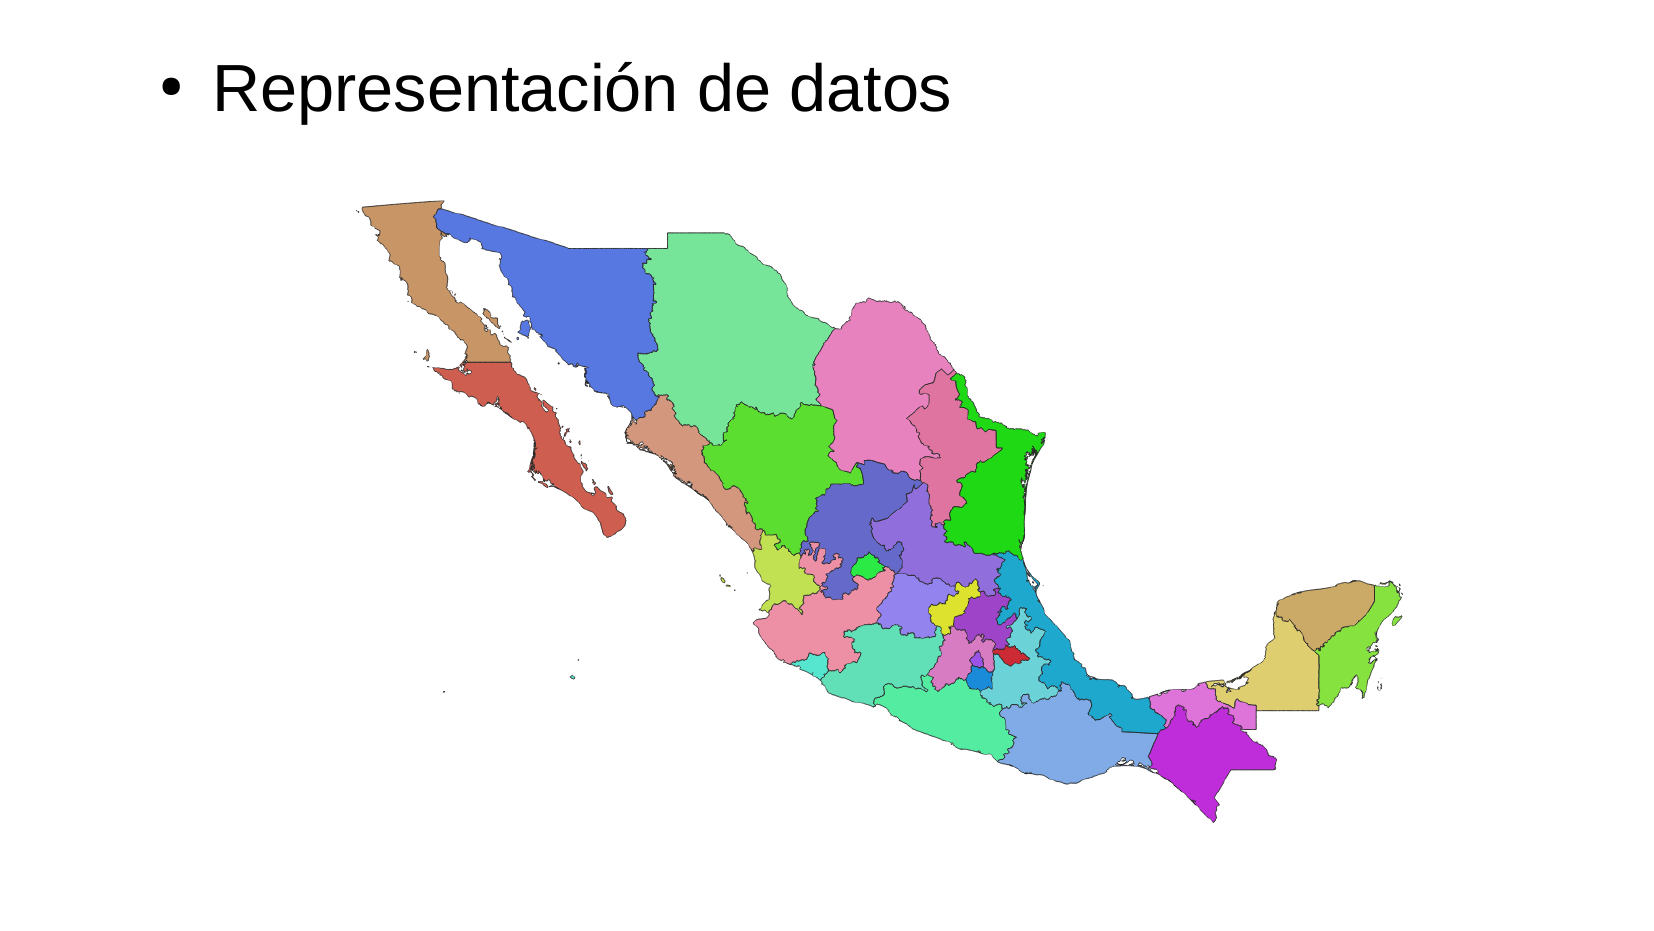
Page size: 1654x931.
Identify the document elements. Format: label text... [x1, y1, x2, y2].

picture [336, 162, 1418, 857]
list Representación de datos [141, 51, 1506, 591]
